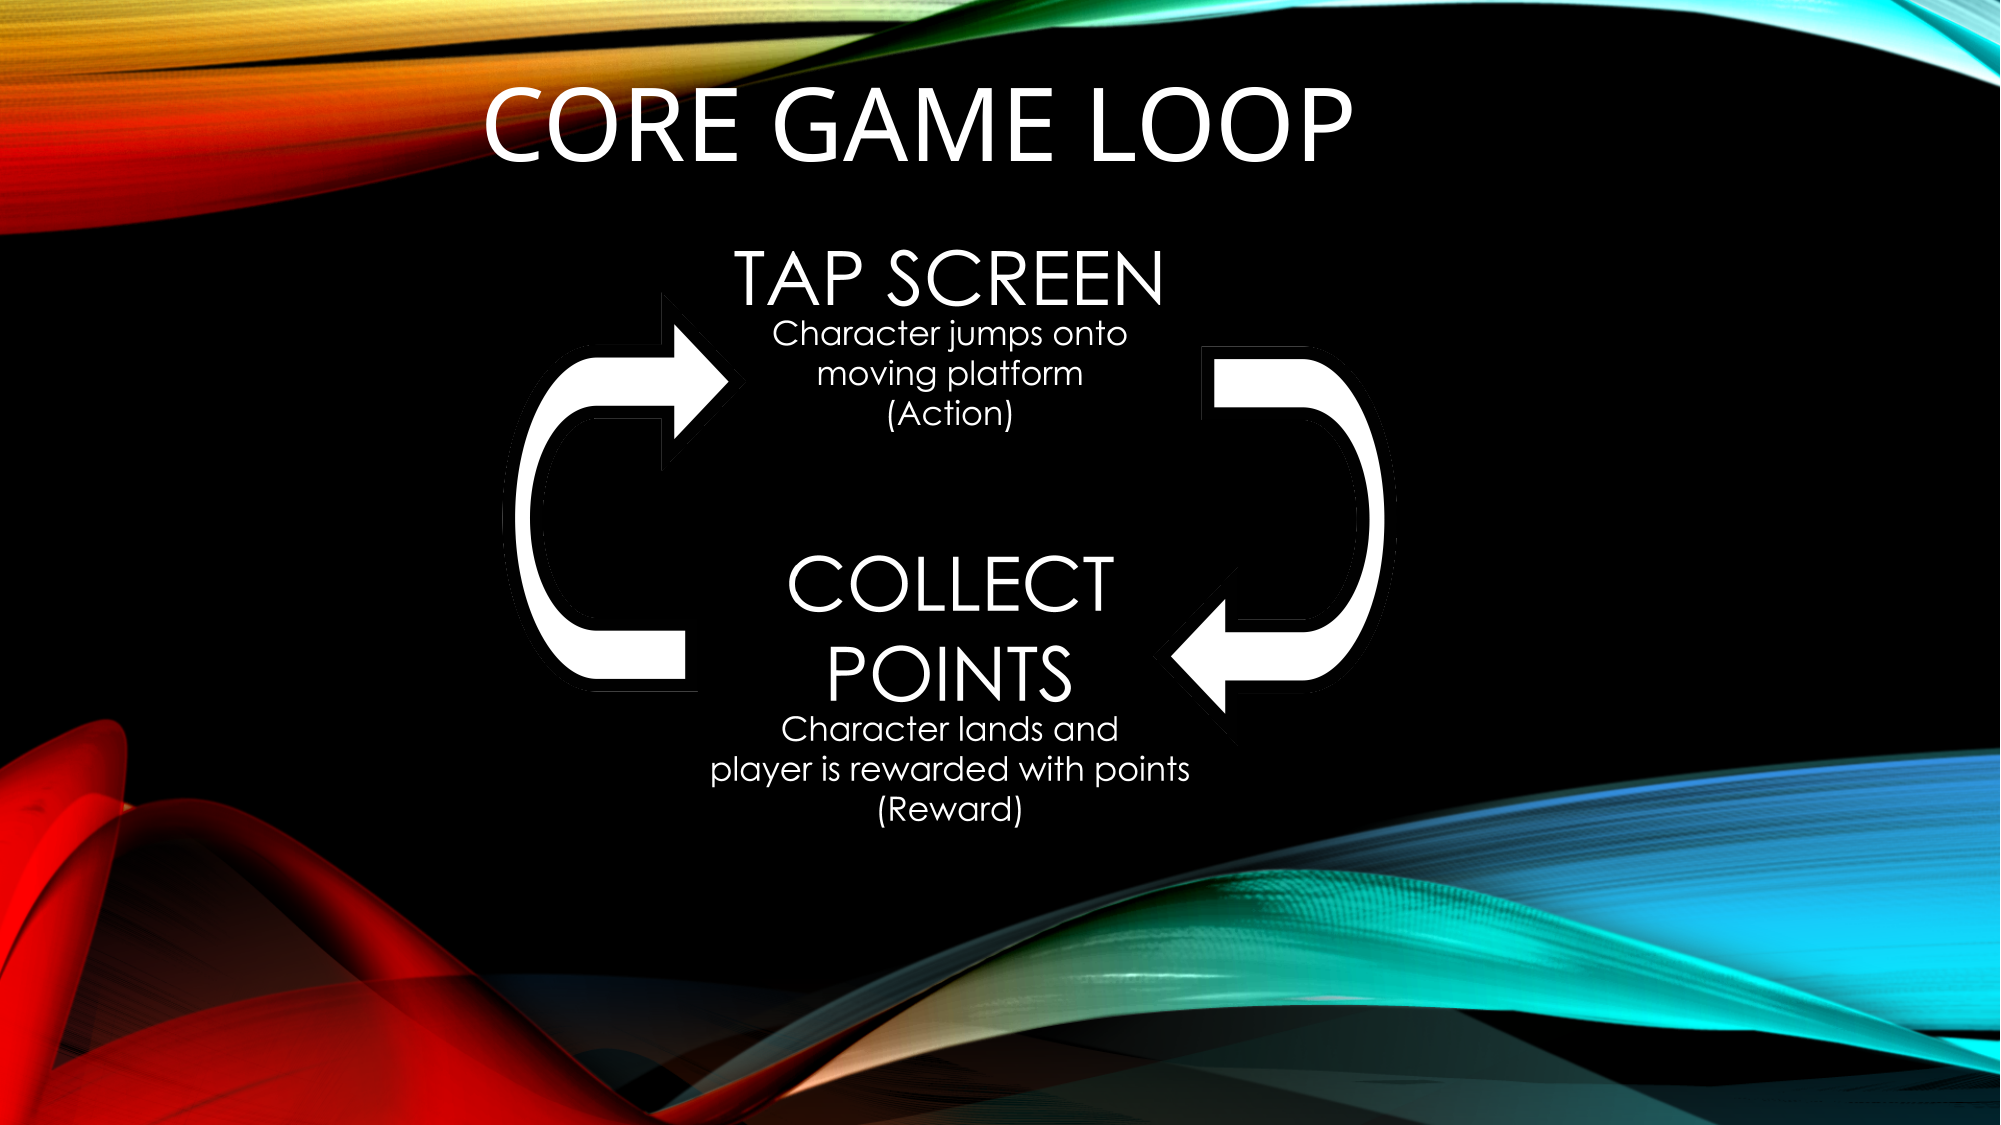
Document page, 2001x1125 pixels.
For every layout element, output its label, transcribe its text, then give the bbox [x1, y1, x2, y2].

picture [482, 208, 1425, 867]
title Core game loop [465, 60, 1441, 192]
